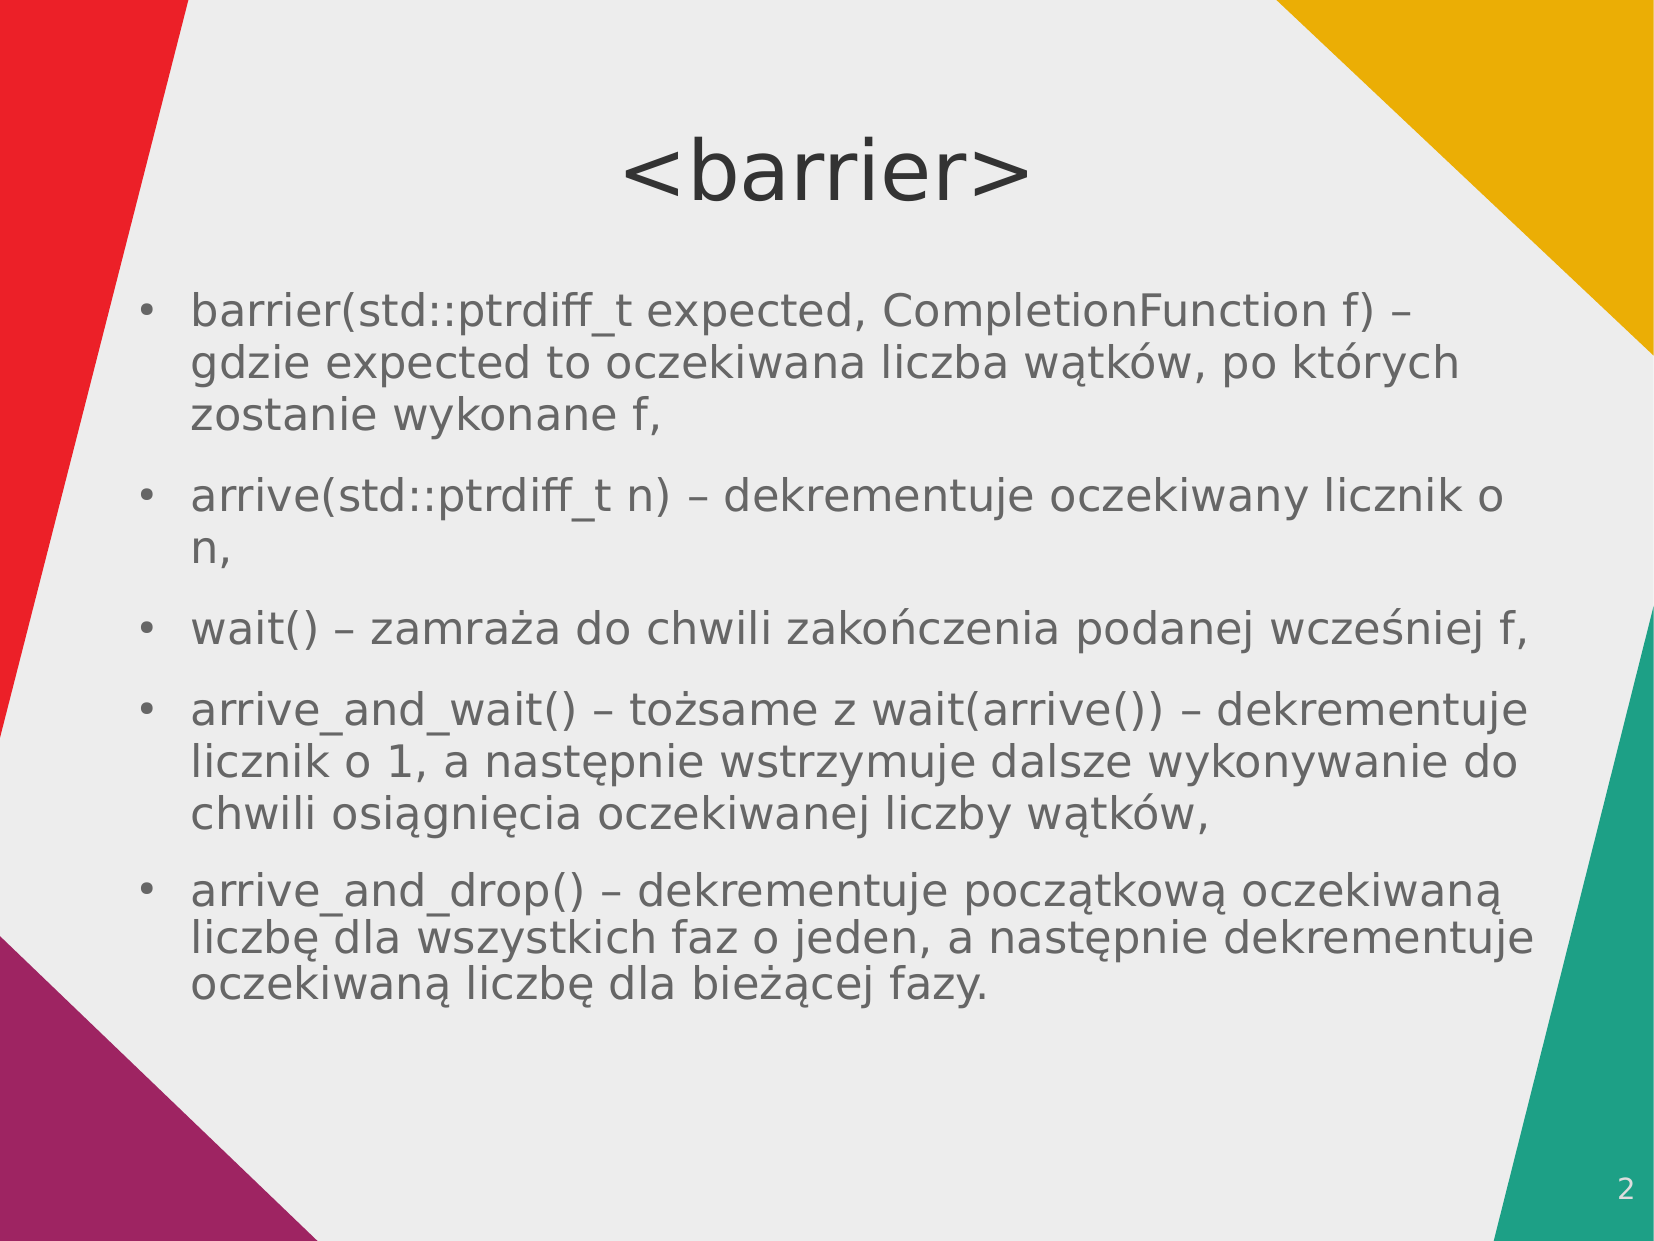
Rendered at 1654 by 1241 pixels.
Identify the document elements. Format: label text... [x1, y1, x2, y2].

title <barrier> [114, 73, 1539, 271]
list barrier(std::ptrdiff_t expected, CompletionFunction f) – gdzie expected to oczekiwana liczba wątków, po których zostanie wykonane f, arrive(std::ptrdiff_t n) – dekrementuje oczekiwany licznik o n, wait() – zamraża do chwili zakończenia podanej wcześniej f, arrive_and_wait() – tożsame z wait(arrive()) – dekrementuje licznik o 1, a następnie wstrzymuje dalsze wykonywanie do chwili osiągnięcia oczekiwanej liczby wątków, arrive_and_drop() – dekrementuje początkową oczekiwaną liczbę dla wszystkich faz o jeden, a następnie dekrementuje oczekiwaną liczbę dla bieżącej fazy. [121, 285, 1546, 1016]
